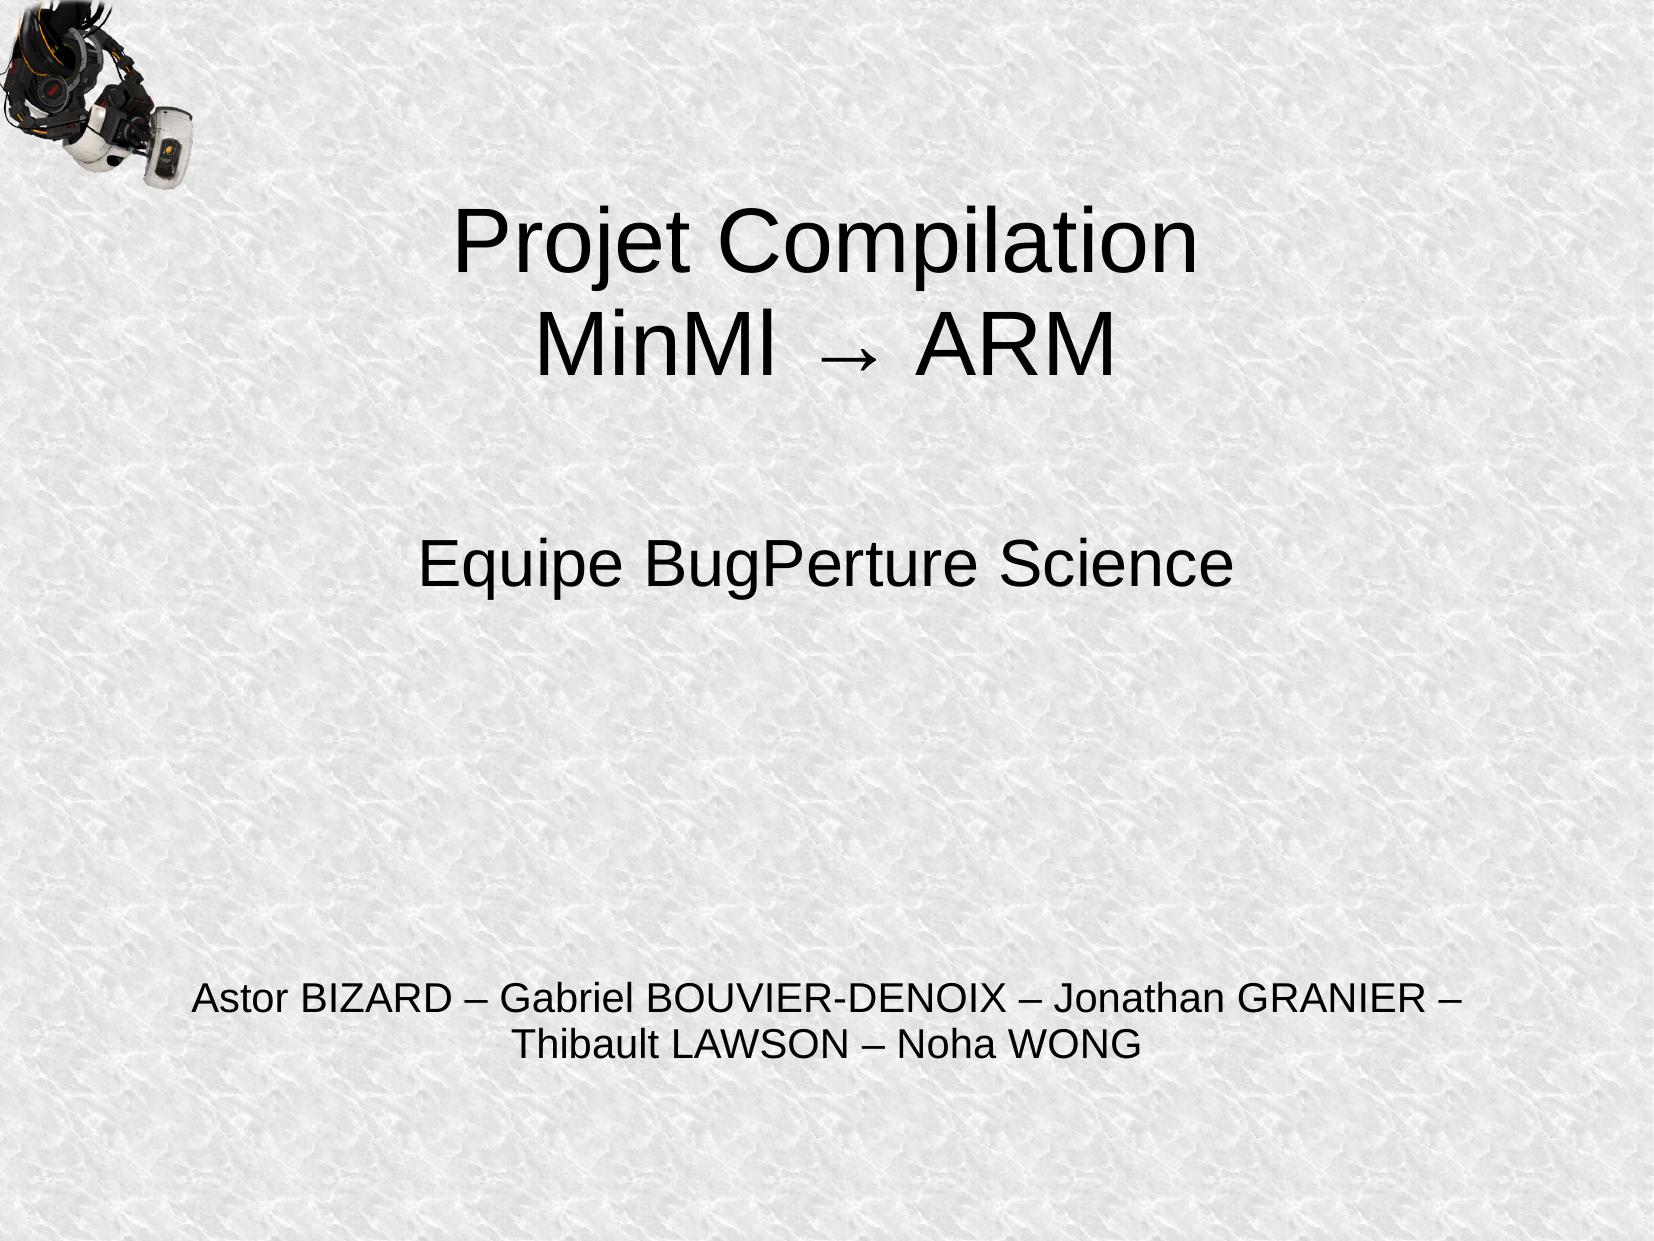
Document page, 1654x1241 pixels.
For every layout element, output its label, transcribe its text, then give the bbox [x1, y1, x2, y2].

title Projet Compilation MinMl → ARM [82, 188, 1571, 397]
picture [0, 0, 1654, 1241]
subtitle Equipe BugPerture Science Astor BIZARD – Gabriel BOUVIER-DENOIX – Jonathan GRANIER – Thibault LAWSON – Noha WONG [82, 437, 1571, 1157]
